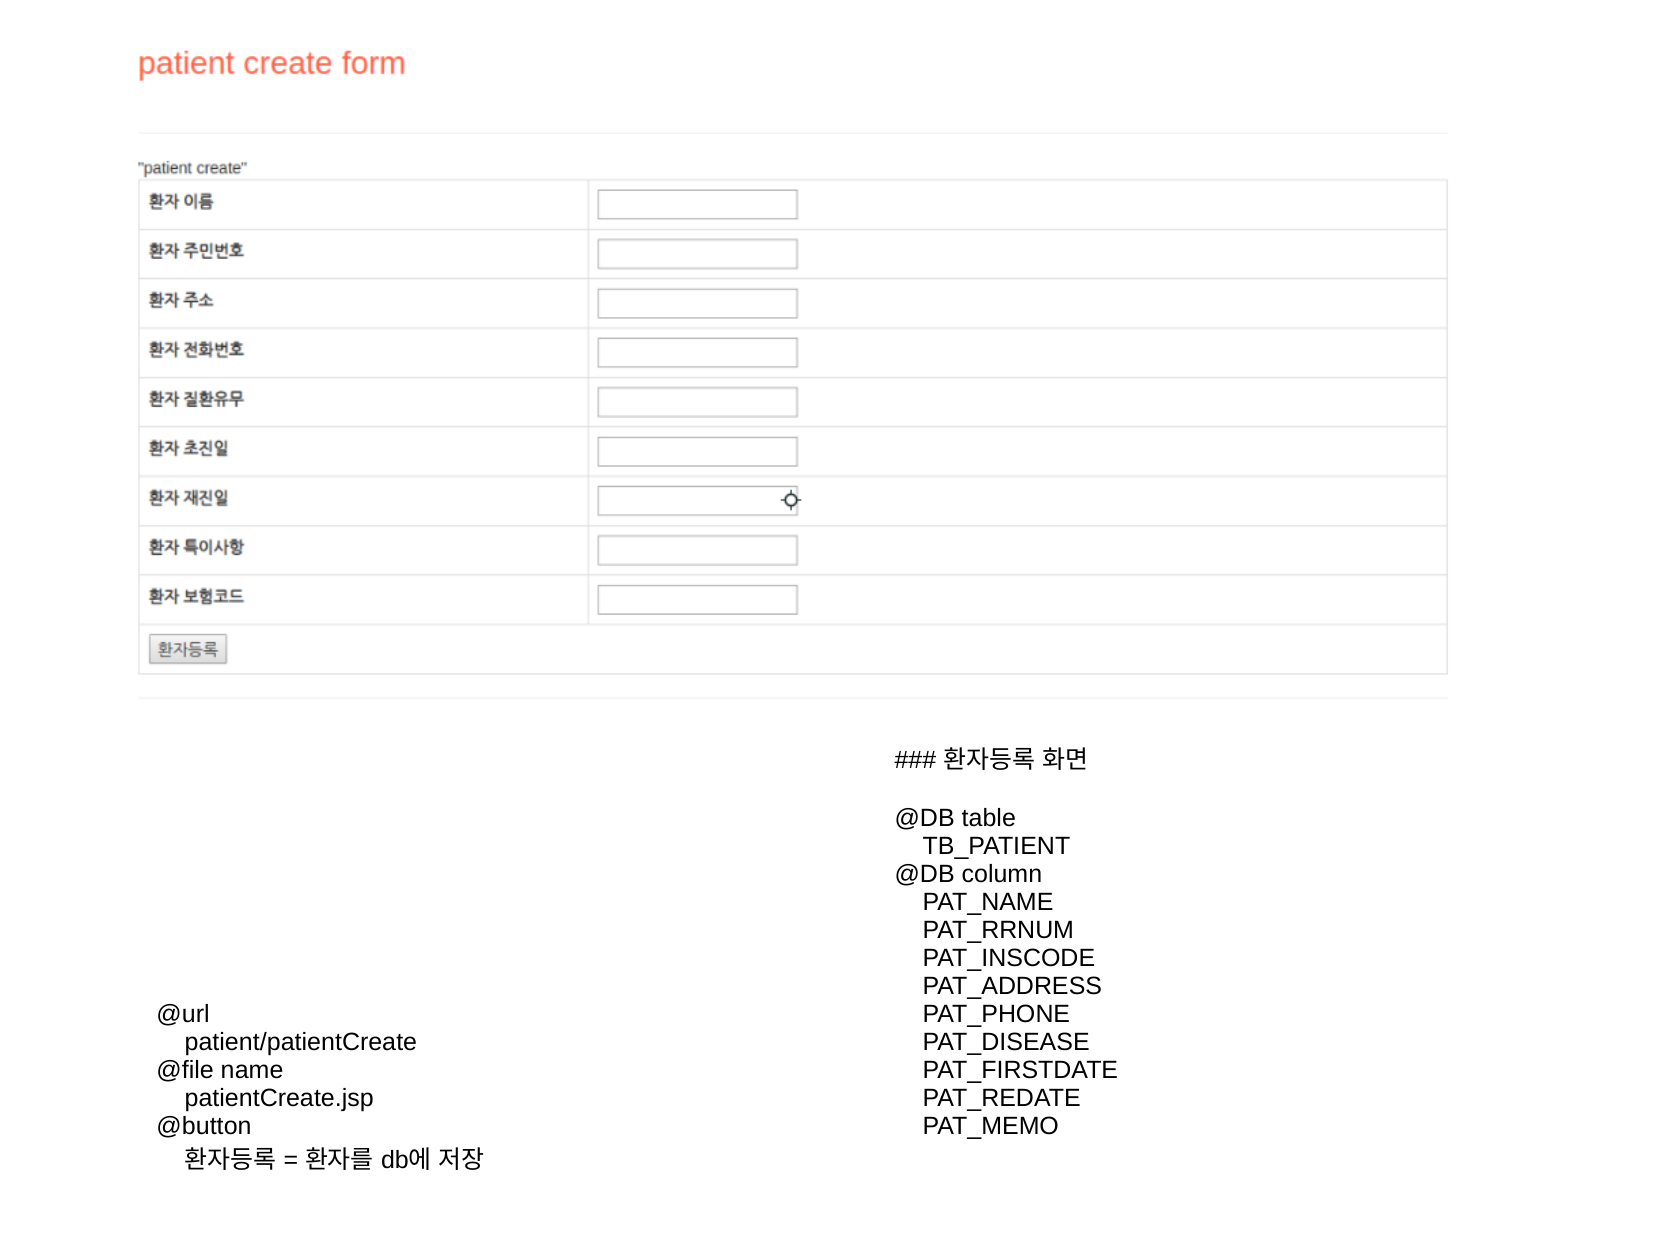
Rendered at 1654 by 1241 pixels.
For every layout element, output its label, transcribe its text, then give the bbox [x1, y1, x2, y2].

text_box @url patient/patientCreate @file name patientCreate.jsp @button 환자등록 = 환자를 db에 저장 [141, 992, 879, 1214]
picture [129, 47, 1463, 721]
text_box ### 환자등록 화면 @DB table TB_PATIENT @DB column PAT_NAME PAT_RRNUM PAT_INSCODE PAT_ADDRESS PAT_PHONE PAT_DISEASE PAT_FIRSTDATE PAT_REDATE PAT_MEMO [879, 732, 1619, 1214]
